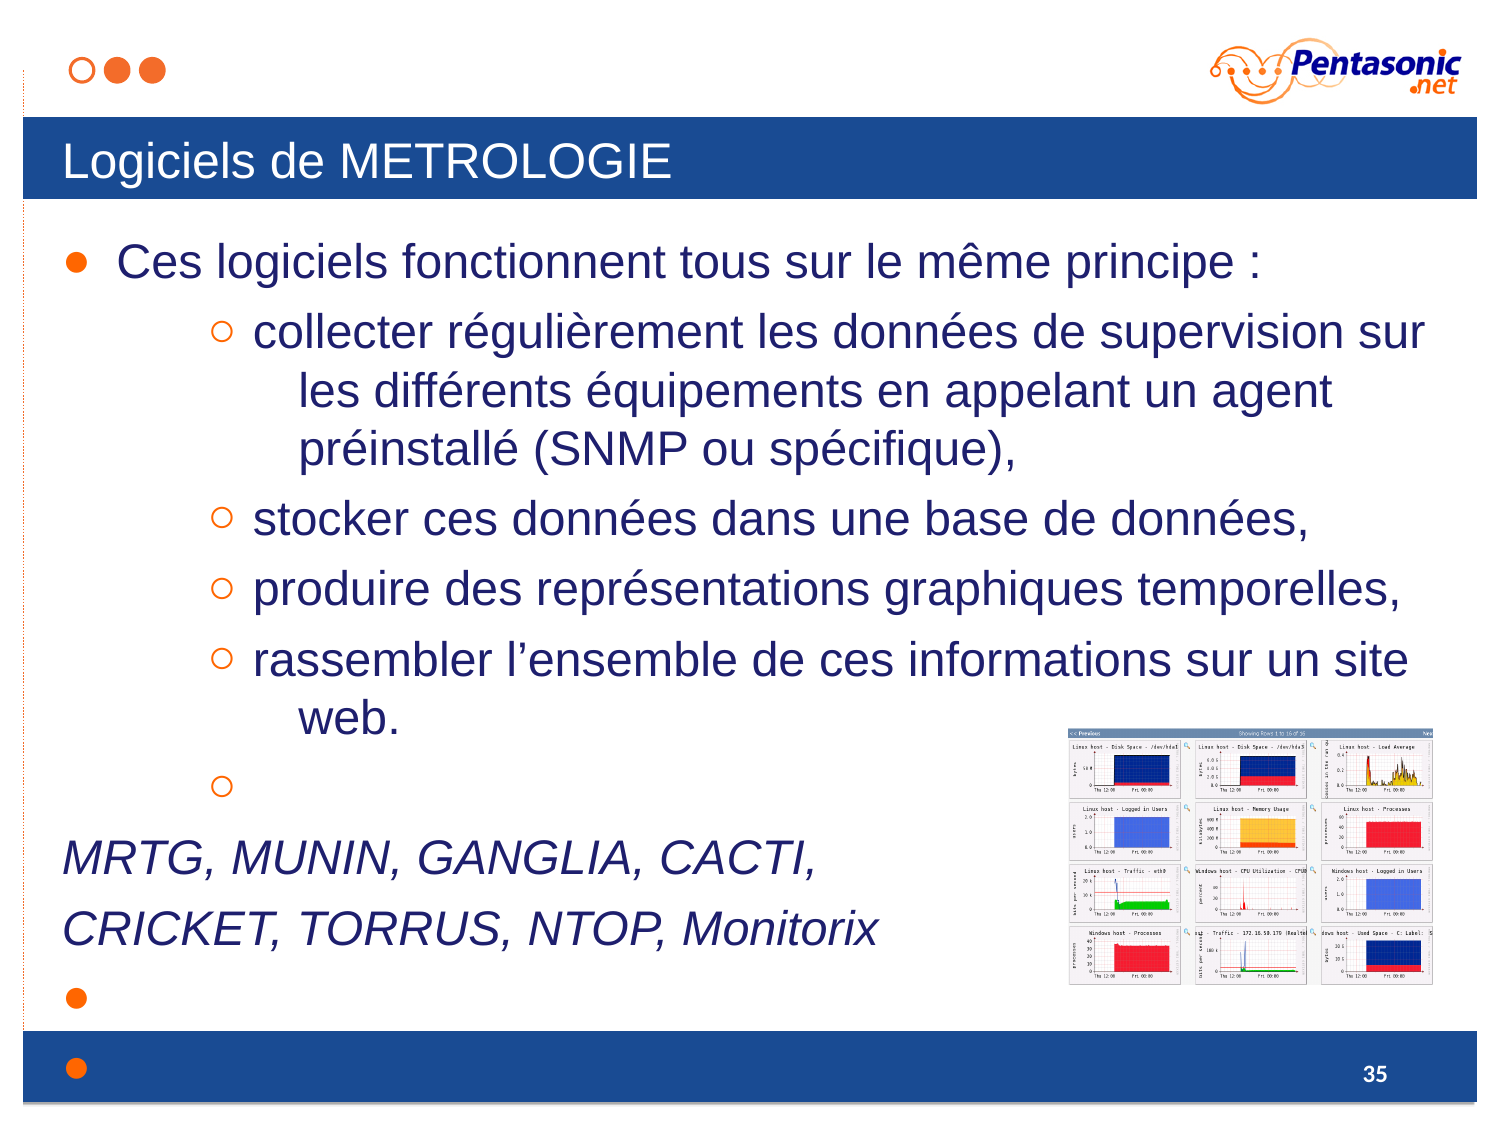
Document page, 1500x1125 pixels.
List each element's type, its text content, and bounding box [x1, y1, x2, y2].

title Logiciels de METROLOGIE [46, 117, 1454, 200]
text_box 35 [1347, 1042, 1477, 1103]
list Ces logiciels fonctionnent tous sur le même principe : collecter régulièrement les données de supervision sur les différents équipements en appelant un agent préinstallé (SNMP ou spécifique), stocker ces données dans une base de données, produire des représentations graphiques temporelles, rassembler l’ensemble de ces informations sur un site web. MRTG, MUNIN, GANGLIA, CACTI, CRICKET, TORRUS, NTOP, Monitorix [46, 222, 1454, 1008]
picture [1068, 728, 1433, 985]
